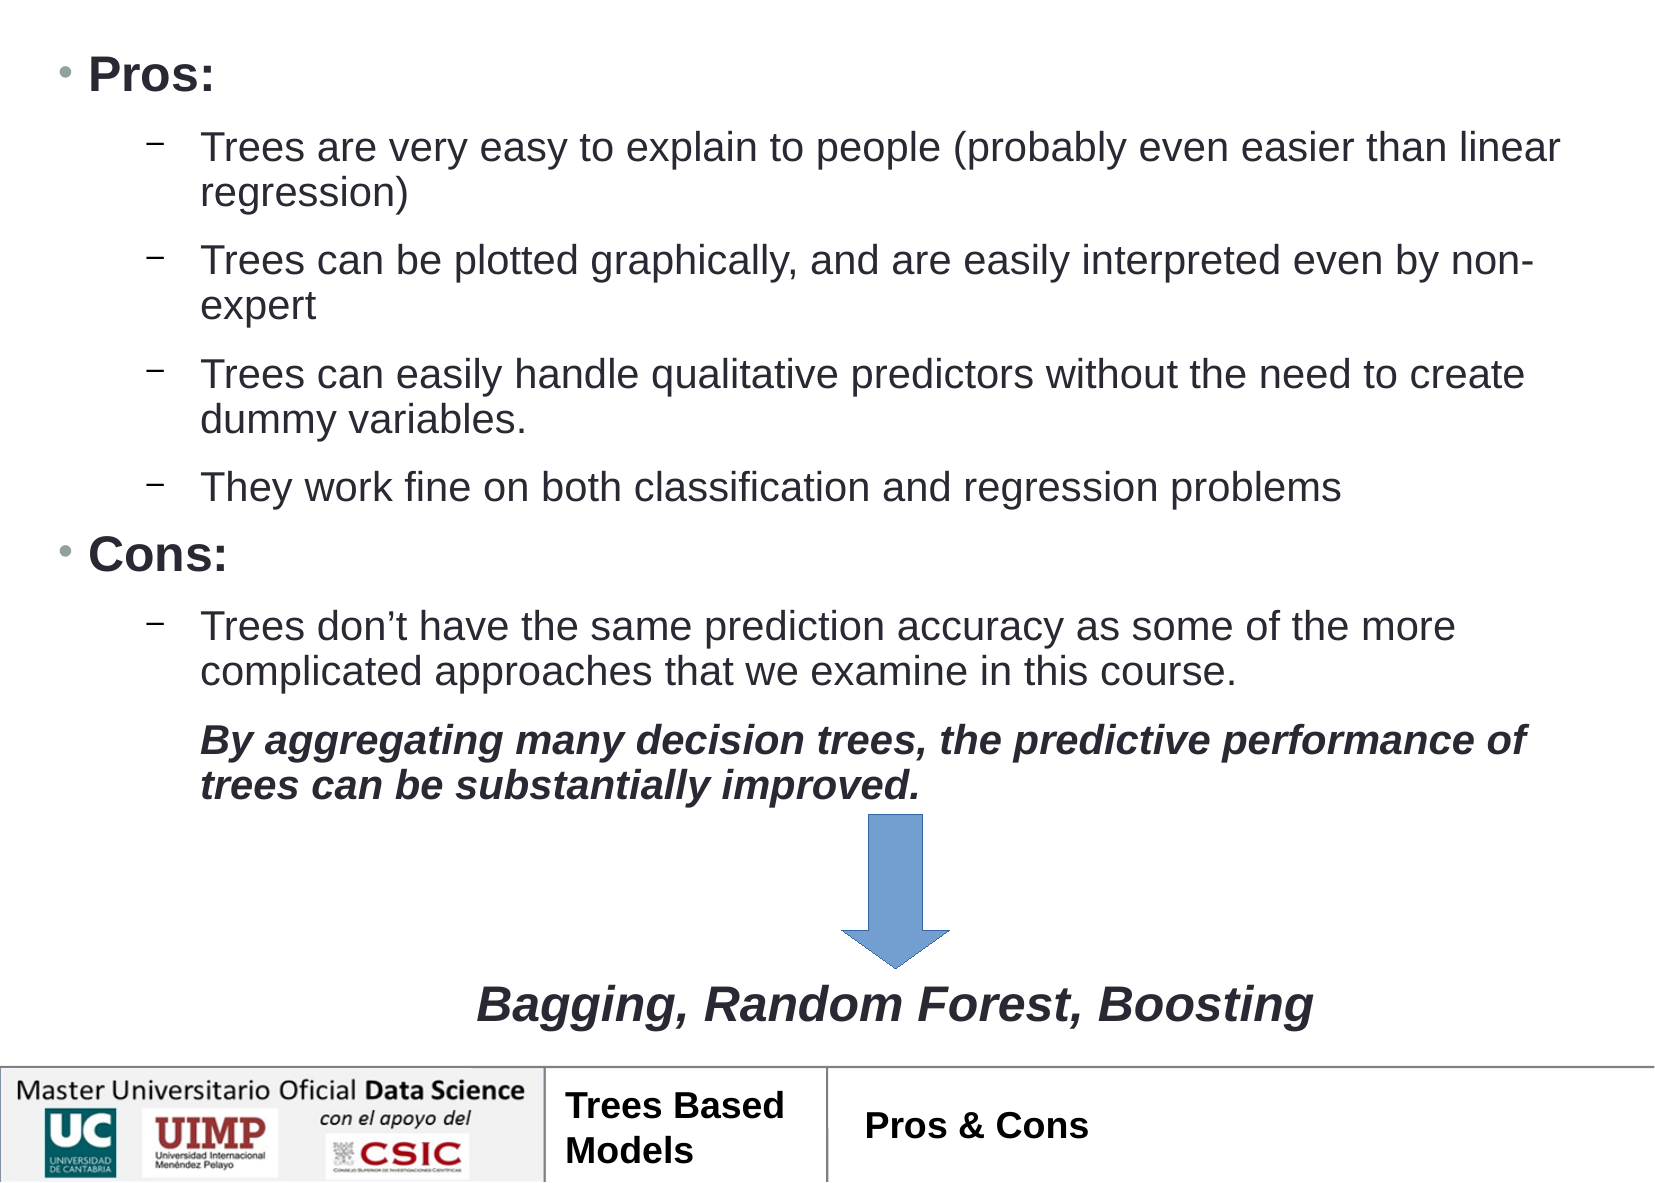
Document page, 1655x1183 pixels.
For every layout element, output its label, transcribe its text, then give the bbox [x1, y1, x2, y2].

picture [0, 1068, 543, 1182]
text_box Pros & Cons [849, 1093, 1524, 1146]
list Pros: Trees are very easy to explain to people (probably even easier than linear regression) Trees can be plotted graphically, and are easily interpreted even by non-expert Trees can easily handle qualitative predictors without the need to create dummy variables. They work fine on both classification and regression problems Cons: Trees don’t have the same prediction accuracy as some of the more complicated approaches that we examine in this course. By aggregating many decision trees, the predictive performance of trees can be substantially improved. Bagging, Random Forest, Boosting [43, 33, 1607, 875]
picture [546, 1069, 550, 1182]
text_box [841, 814, 950, 969]
